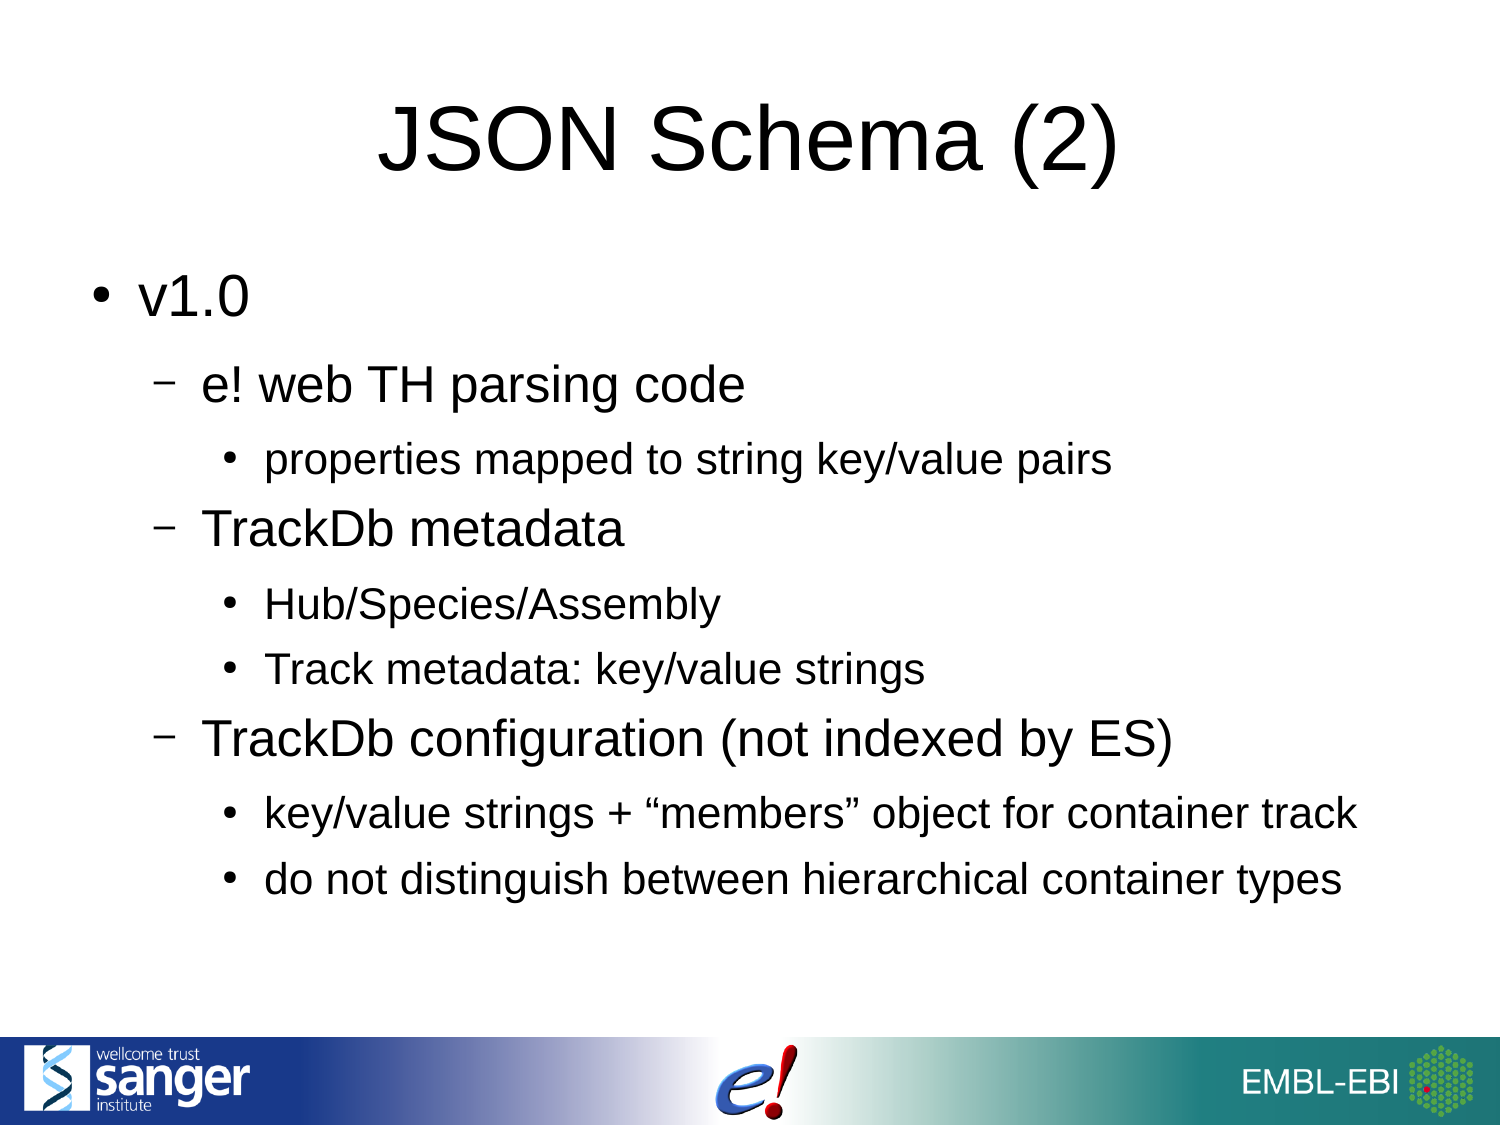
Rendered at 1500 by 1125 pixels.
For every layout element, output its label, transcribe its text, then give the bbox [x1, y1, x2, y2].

list v1.0 e! web TH parsing code properties mapped to string key/value pairs TrackDb metadata Hub/Species/Assembly Track metadata: key/value strings TrackDb configuration (not indexed by ES) key/value strings + “members” object for container track do not distinguish between hierarchical container types [75, 263, 1395, 916]
picture [0, 1037, 1500, 1125]
title JSON Schema (2) [75, 44, 1425, 233]
